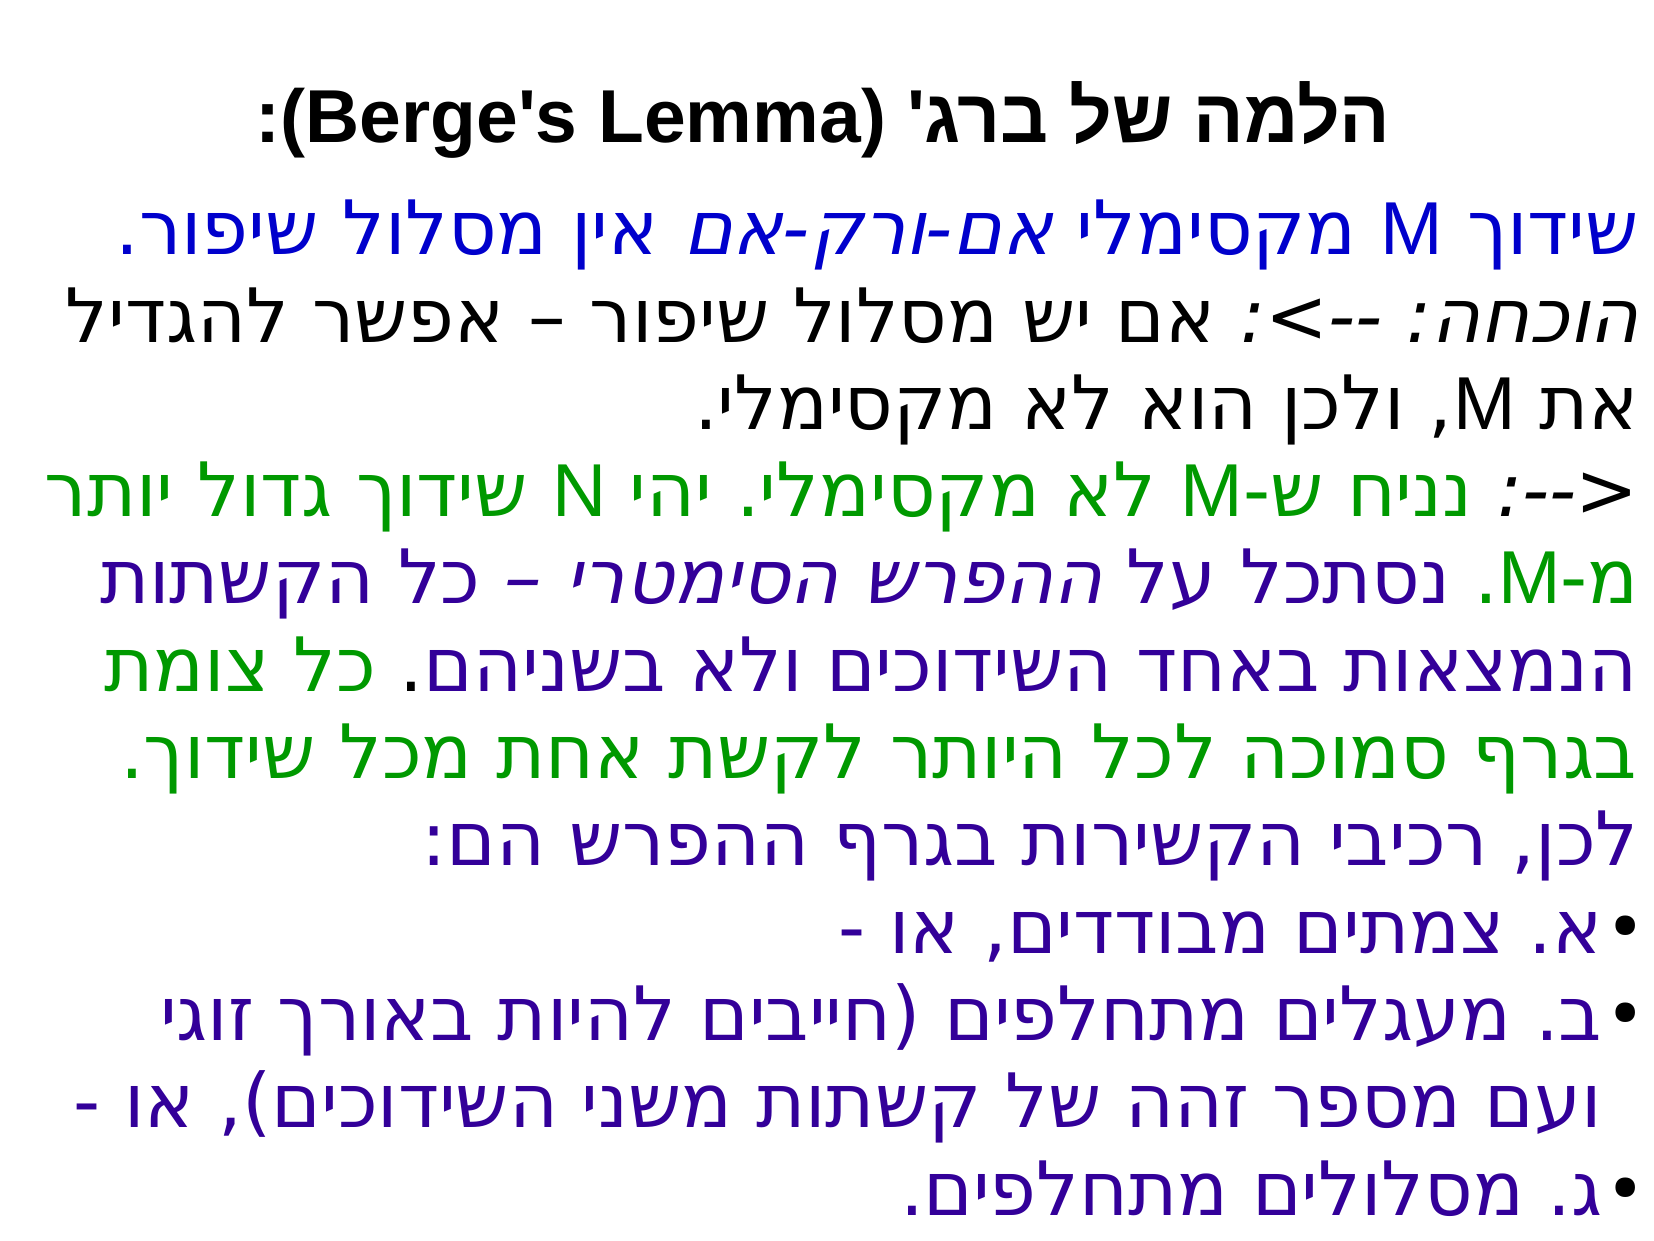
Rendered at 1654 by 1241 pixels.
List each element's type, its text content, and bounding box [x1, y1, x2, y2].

text_box שידוך M מקסימלי אם-ורק-אם אין מסלול שיפור. הוכחה: -->: אם יש מסלול שיפור – אפשר להגדיל את M, ולכן הוא לא מקסימלי. <--: נניח ש-M לא מקסימלי. יהי N שידוך גדול יותר מ-M. נסתכל על ההפרש הסימטרי – כל הקשתות הנמצאות באחד השידוכים ולא בשניהם. כל צומת בגרף סמוכה לכל היותר לקשת אחת מכל שידוך. לכן, רכיבי הקשירות בגרף ההפרש הם: א. צמתים מבודדים, או - ב. מעגלים מתחלפים (חייבים להיות באורך זוגי ועם מספר זהה של קשתות משני השידוכים), או - ג. מסלולים מתחלפים. [30, 177, 1654, 1241]
title הלמה של ברג' (Berge's Lemma): [11, 0, 1636, 241]
